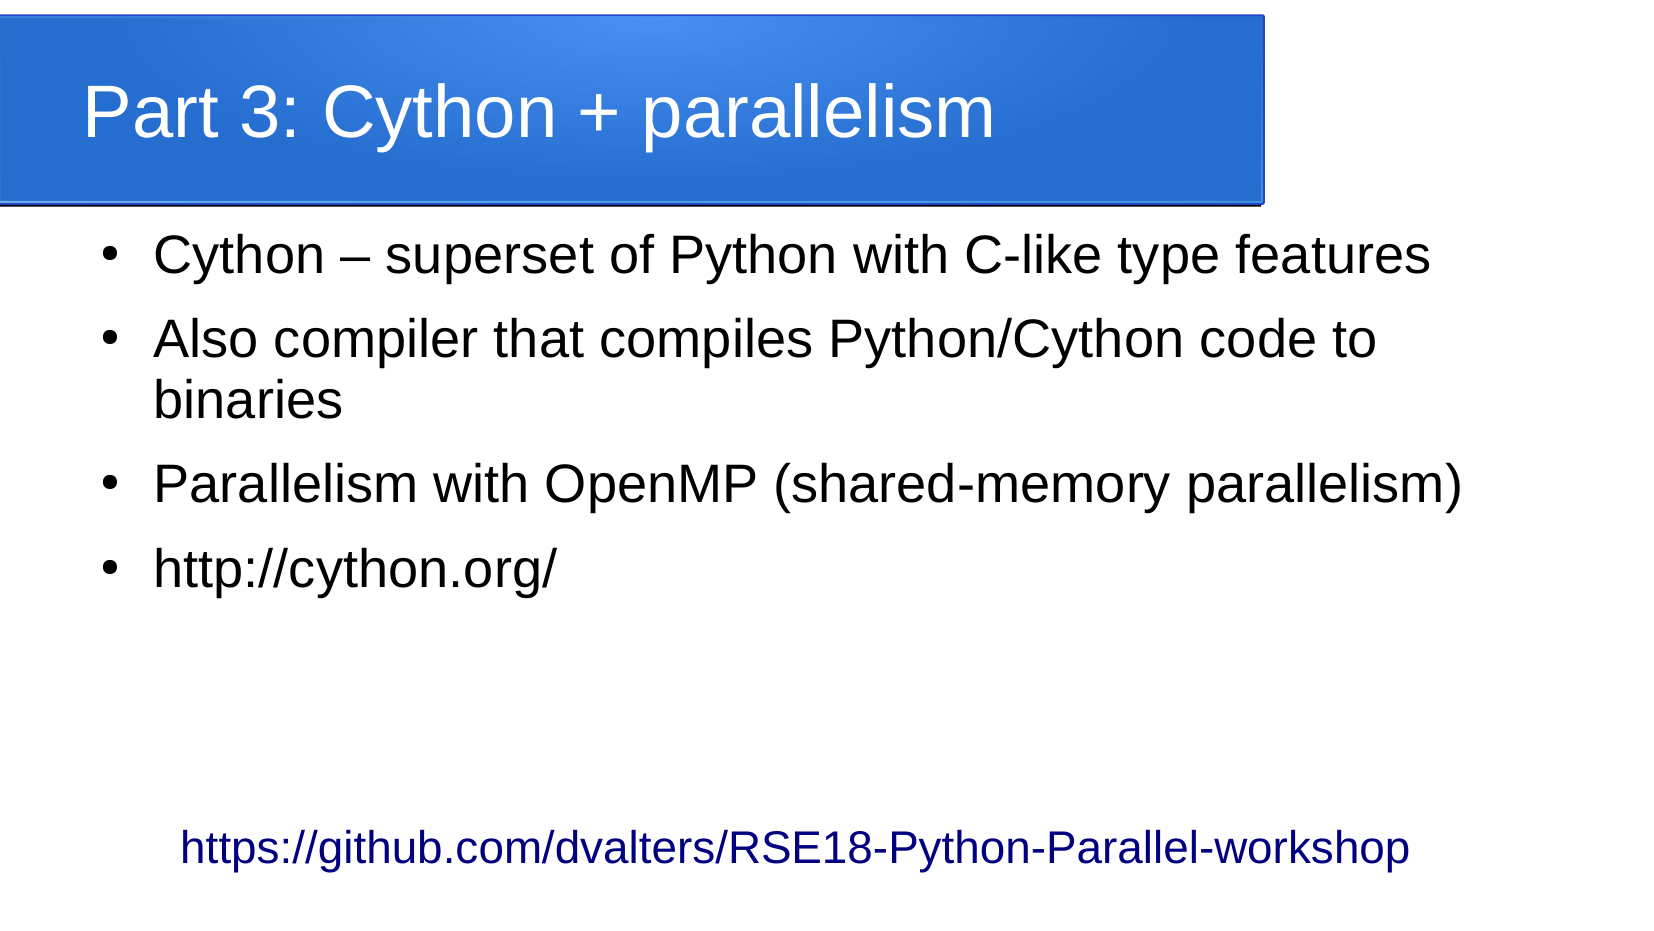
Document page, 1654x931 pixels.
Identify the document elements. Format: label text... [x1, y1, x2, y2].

list Cython – superset of Python with C-like type features Also compiler that compiles Python/Cython code to binaries Parallelism with OpenMP (shared-memory parallelism) http://cython.org/ [82, 224, 1571, 764]
text_box https://github.com/dvalters/RSE18-Python-Parallel-workshop [165, 814, 1571, 898]
title Part 3: Cython + parallelism [82, 35, 1235, 189]
